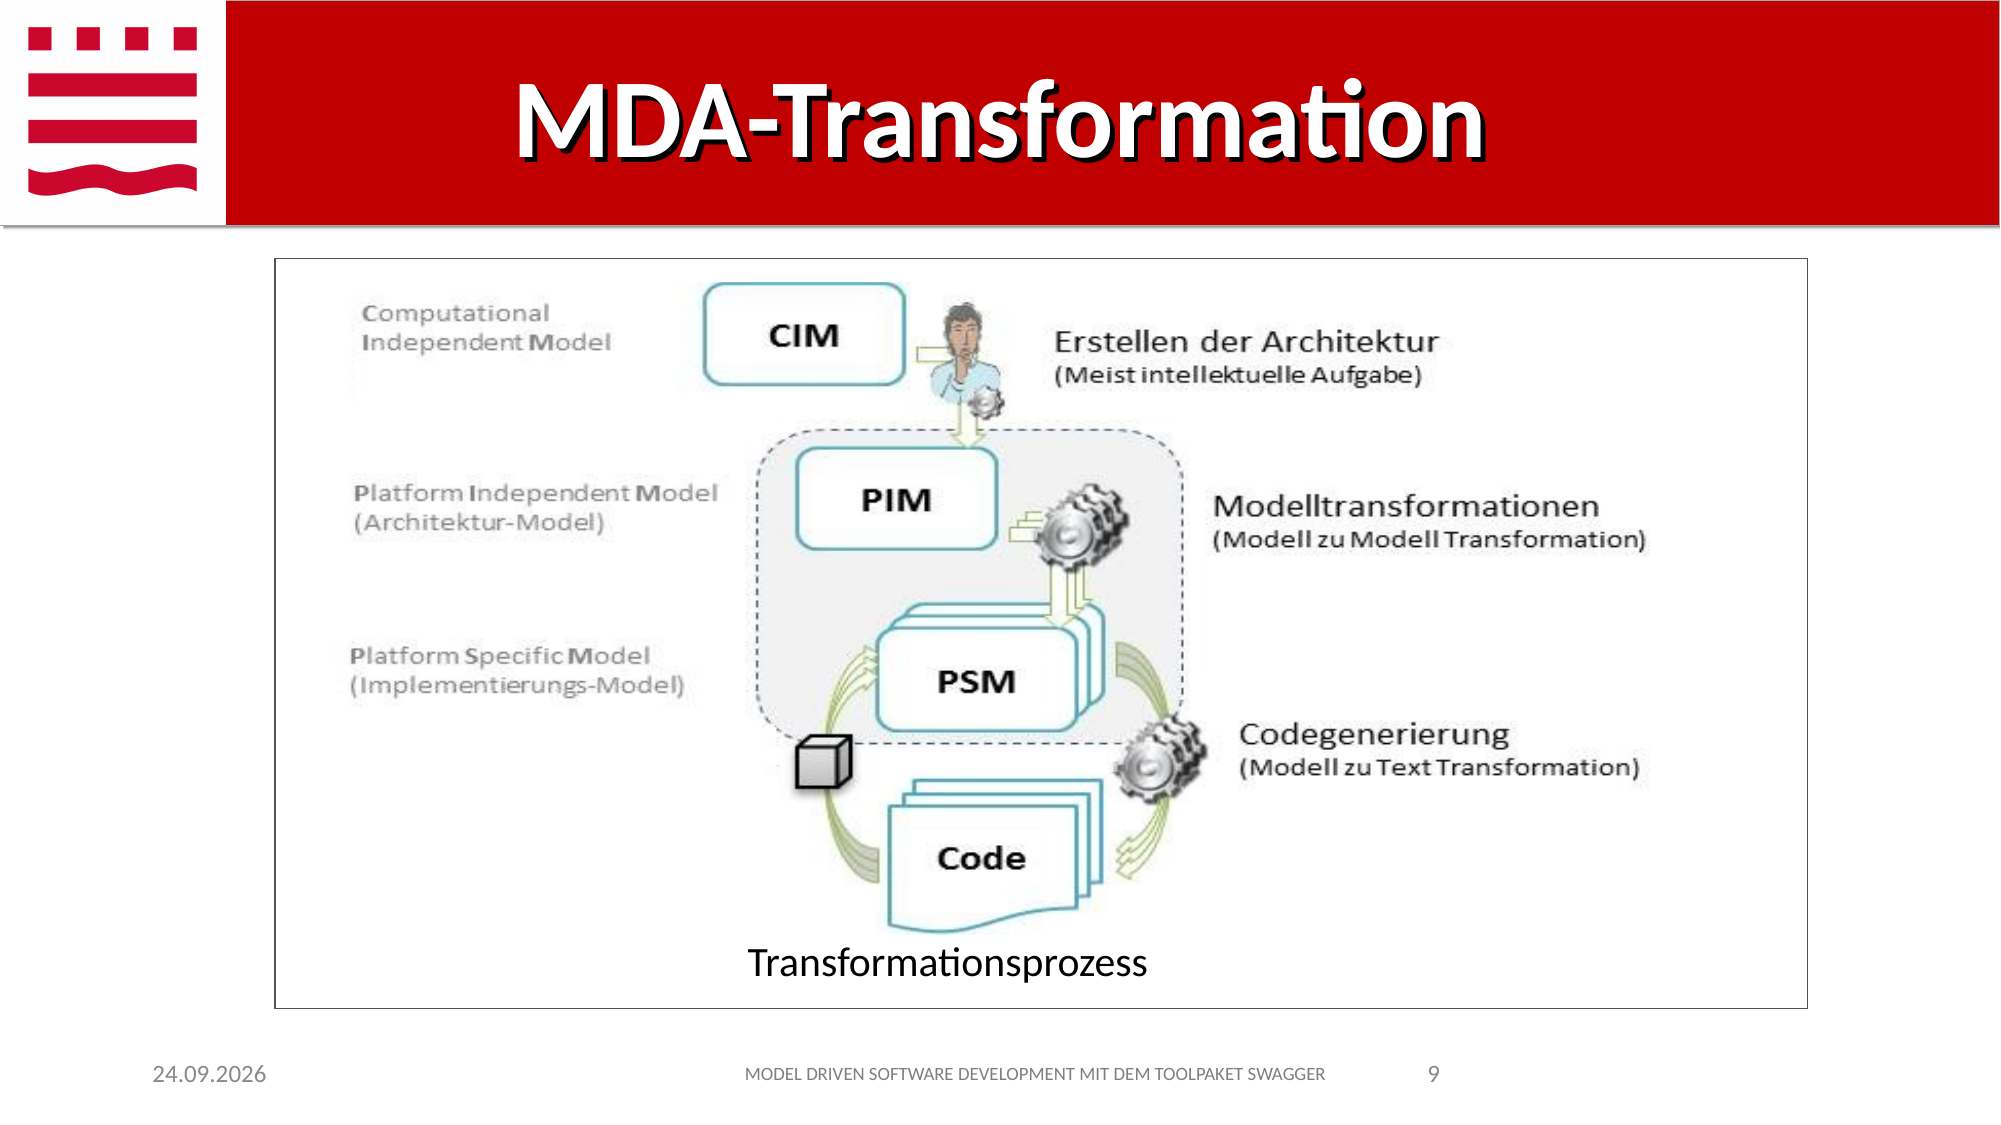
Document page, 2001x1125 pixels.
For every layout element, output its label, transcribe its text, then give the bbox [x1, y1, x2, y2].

list “Layout-Mustern”. [275, 258, 1808, 1009]
text_box [1412, 1042, 1863, 1103]
text_box MODEL DRIVEN SOFTWARE DEVELOPMENT MIT DEM TOOLPAKET SWAGGER [587, 1042, 1412, 1103]
picture [0, 0, 226, 225]
text_box 24.01.2018 [137, 1042, 587, 1103]
picture [319, 282, 1677, 935]
text_box Transformationsprozess [732, 938, 1221, 1005]
text_box MDA-Transformation [226, 0, 2000, 225]
